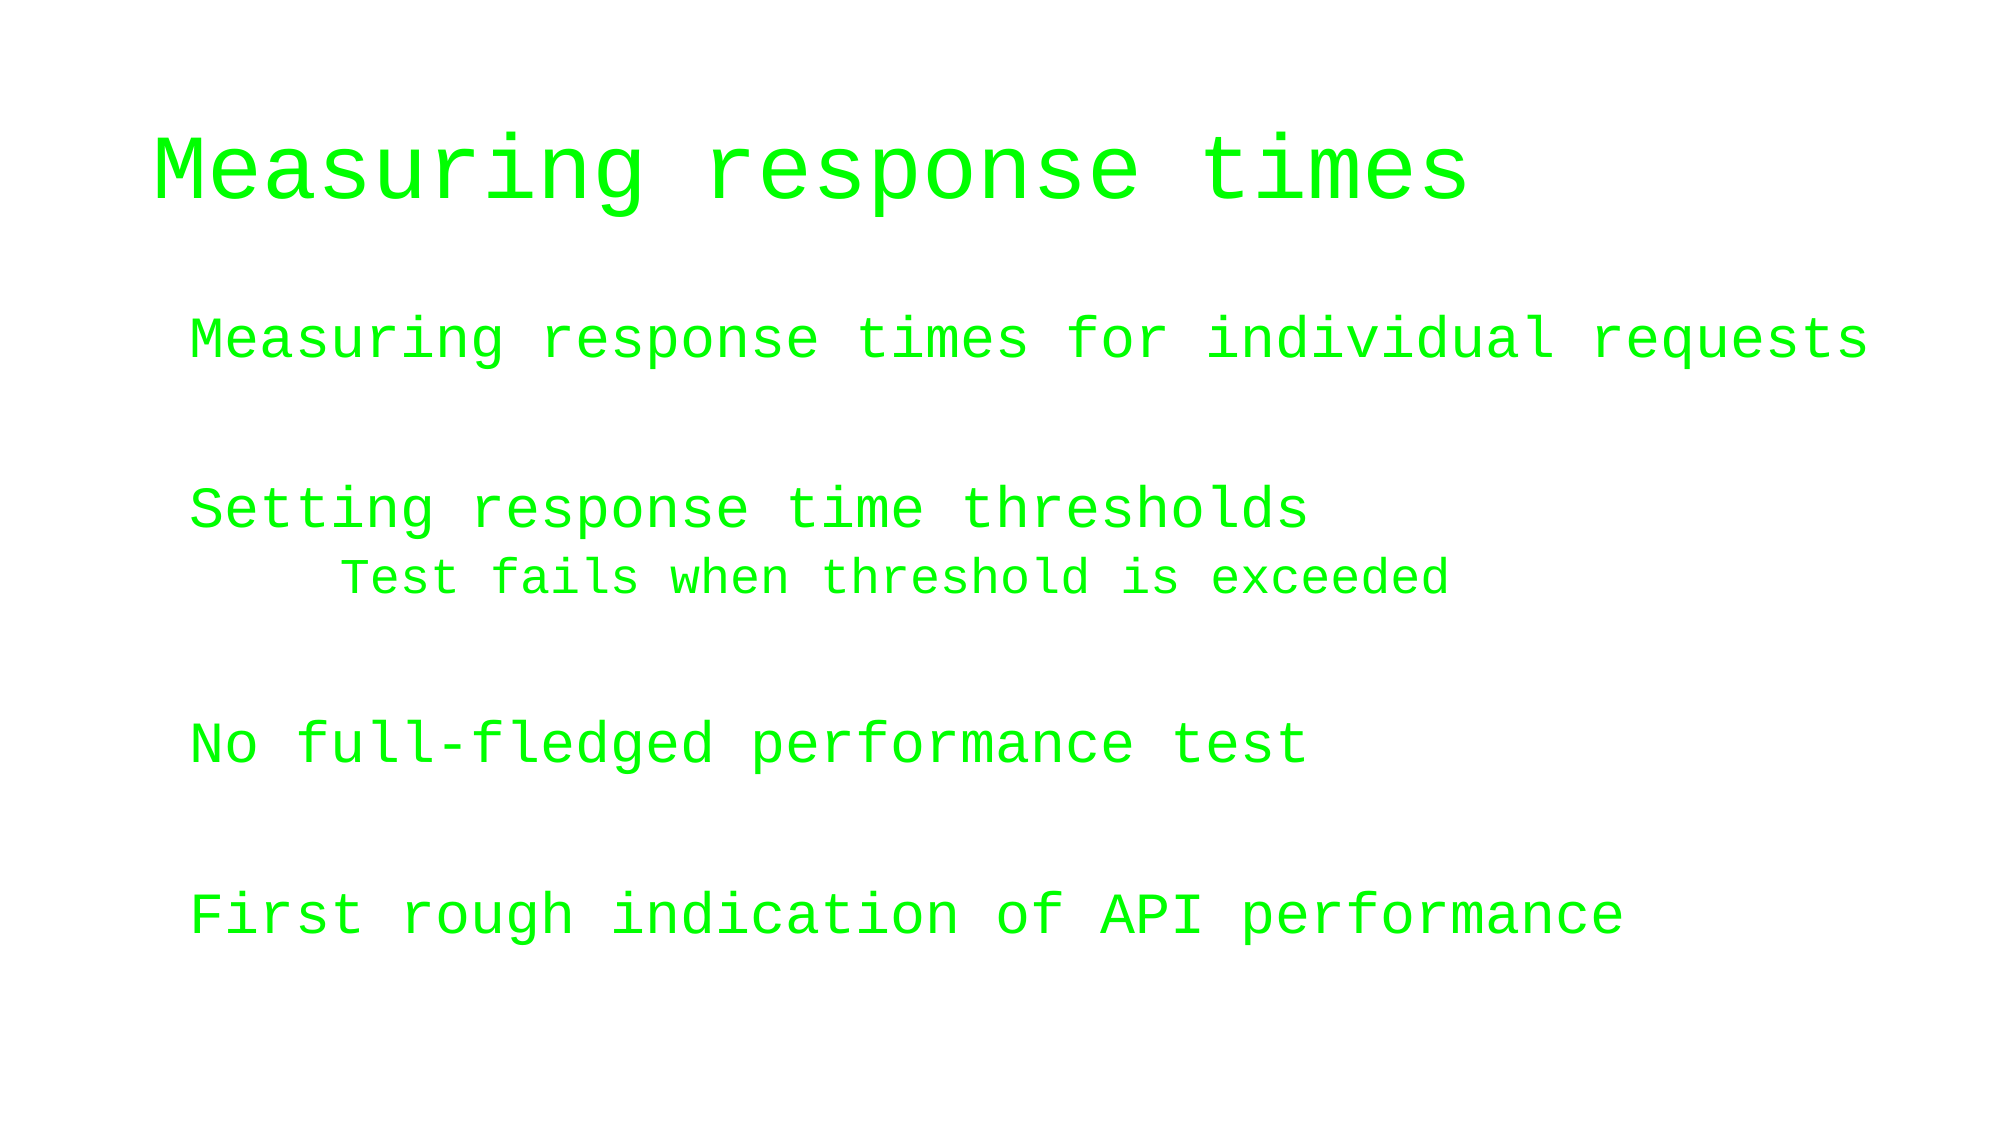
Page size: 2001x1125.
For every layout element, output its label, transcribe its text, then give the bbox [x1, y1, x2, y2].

list Measuring response times for individual requests Setting response time thresholds Test fails when threshold is exceeded No full-fledged performance test First rough indication of API performance [137, 299, 1917, 1014]
title Measuring response times [137, 59, 1863, 278]
